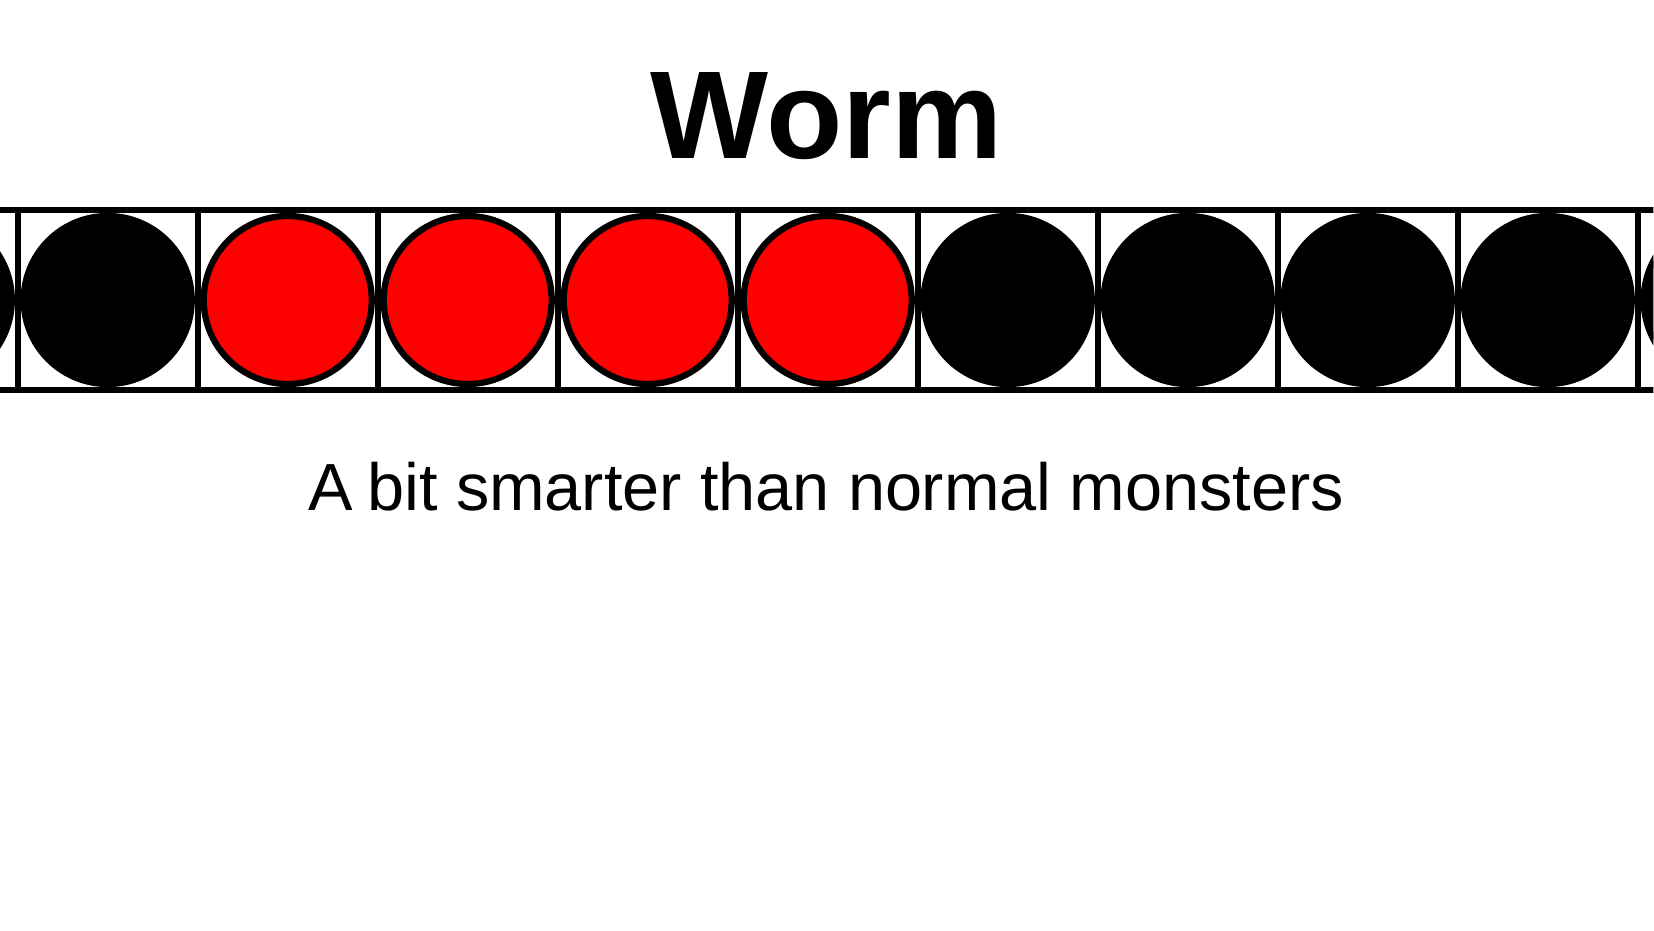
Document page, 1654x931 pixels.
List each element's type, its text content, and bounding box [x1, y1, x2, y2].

subtitle A bit smarter than normal monsters [82, 391, 1571, 758]
title Worm [82, 37, 1571, 193]
text_box [0, 210, 1654, 391]
